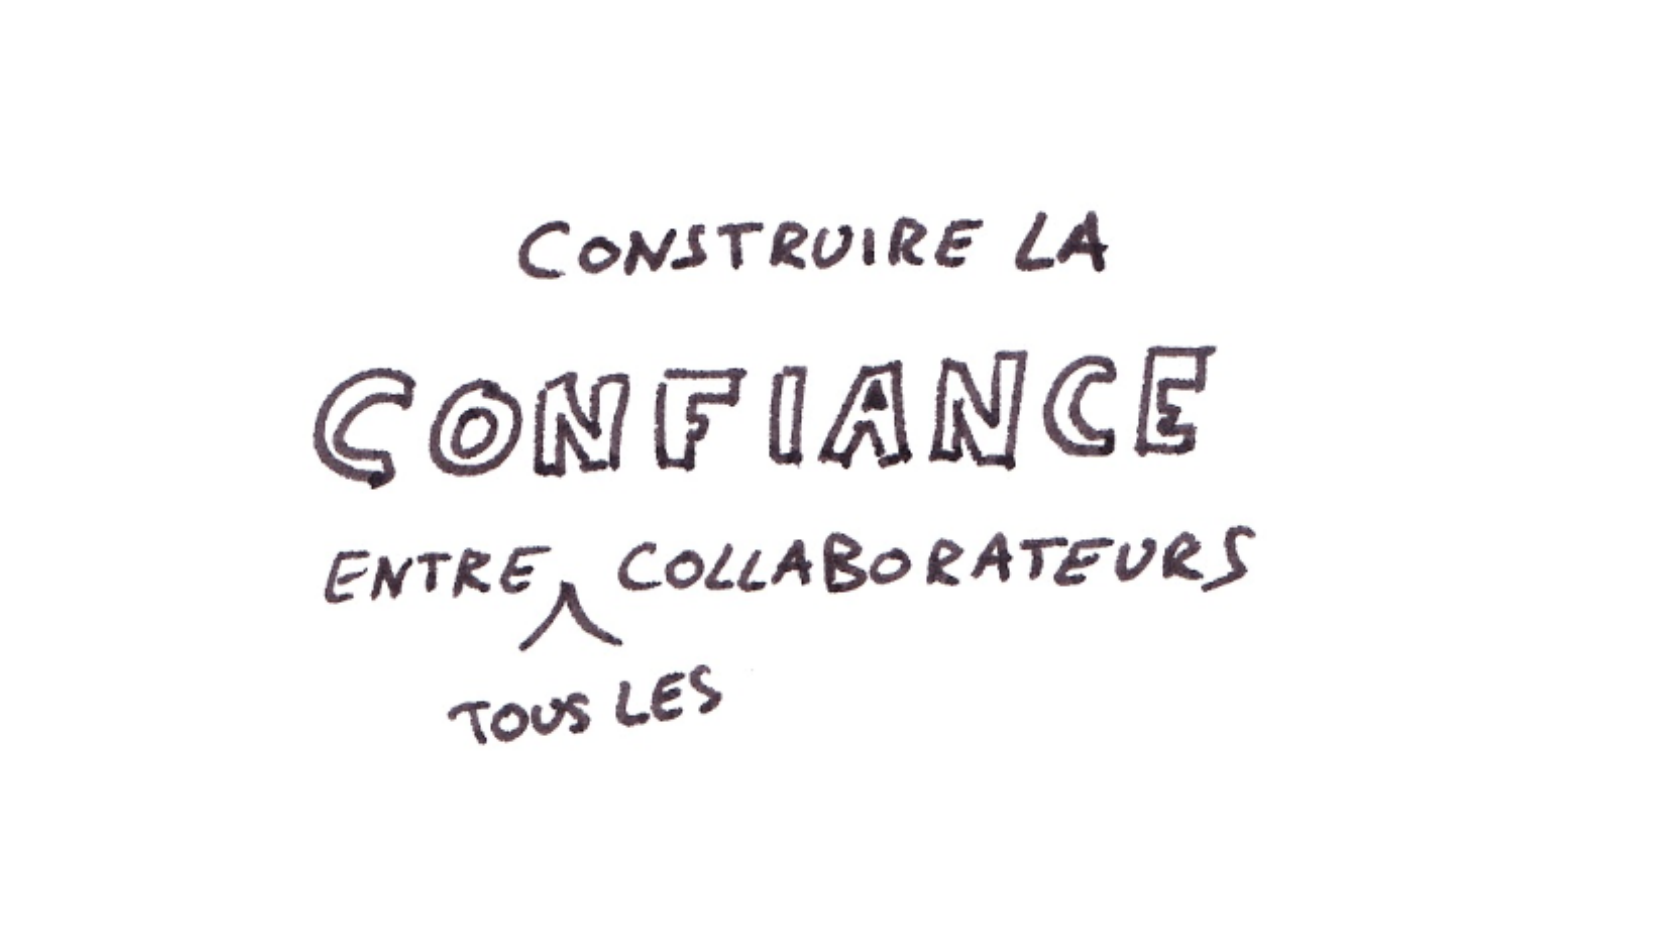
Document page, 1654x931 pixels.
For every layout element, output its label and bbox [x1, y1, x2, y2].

picture [255, 115, 1366, 856]
